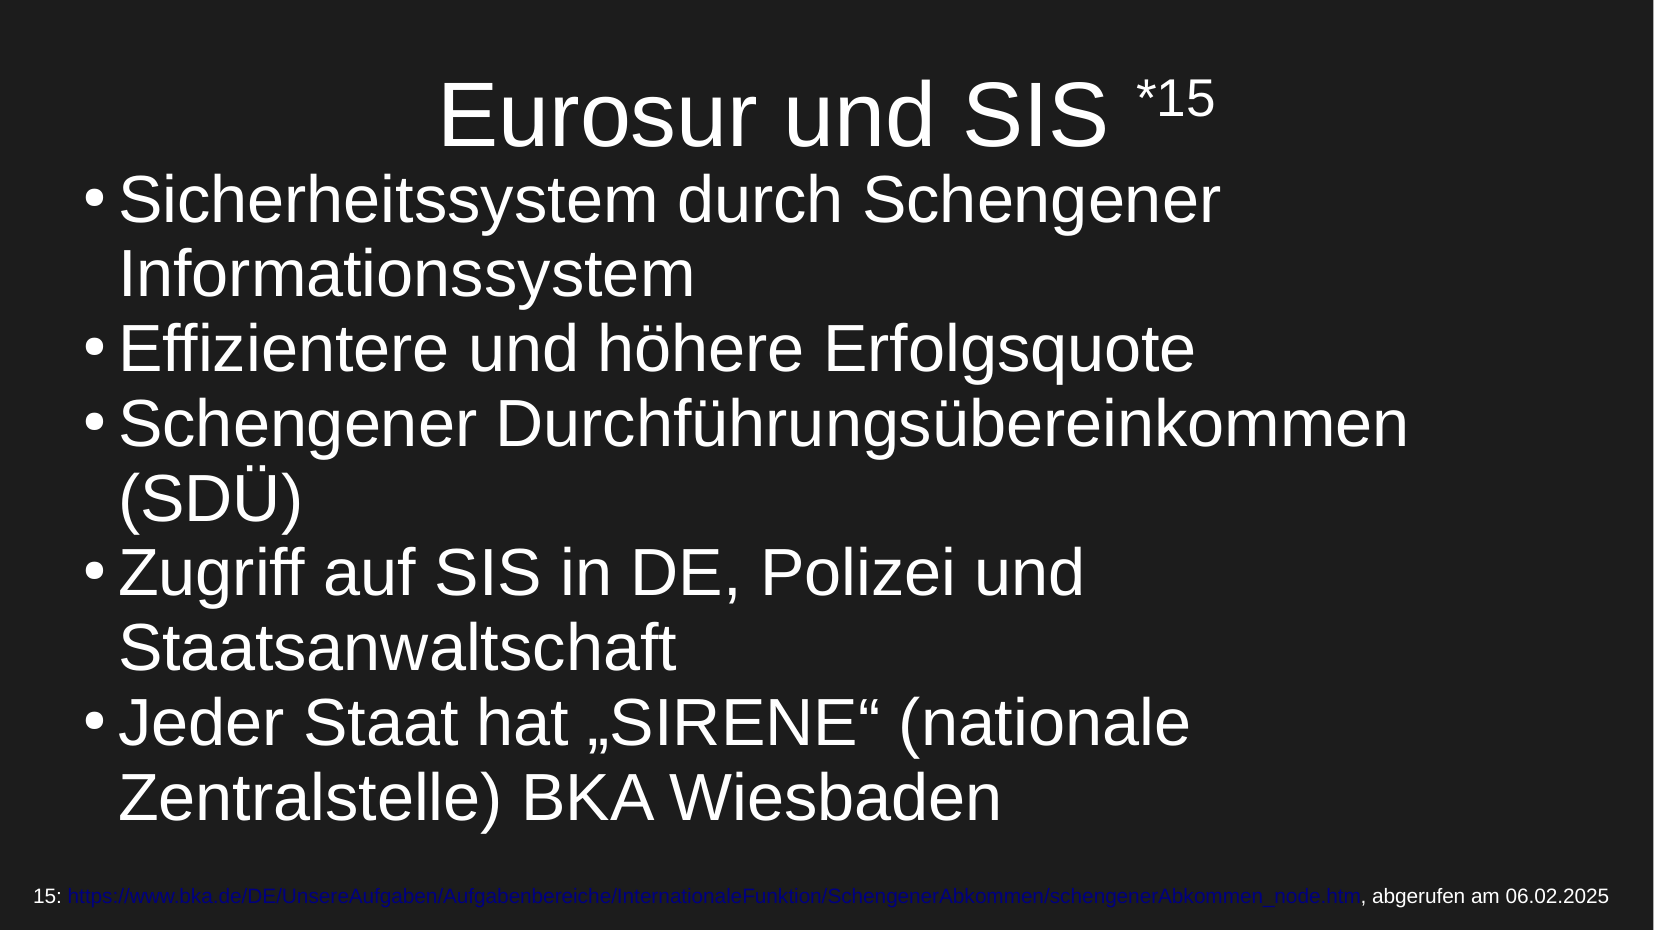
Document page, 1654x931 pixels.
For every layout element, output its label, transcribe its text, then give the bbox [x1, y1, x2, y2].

title Eurosur und SIS *15 [82, 36, 1571, 163]
subtitle Sicherheitssystem durch Schengener Informationssystem Effizientere und höhere Erfolgsquote Schengener Durchführungsübereinkommen (SDÜ) Zugriff auf SIS in DE, Polizei und Staatsanwaltschaft Jeder Staat hat „SIRENE“ (nationale Zentralstelle) BKA Wiesbaden [82, 163, 1571, 833]
text_box 15: https://www.bka.de/DE/UnsereAufgaben/Aufgabenbereiche/InternationaleFunktion/SchengenerAbkommen/schengenerAbkommen_node.htm, abgerufen am 06.02.2025 [18, 877, 1625, 916]
